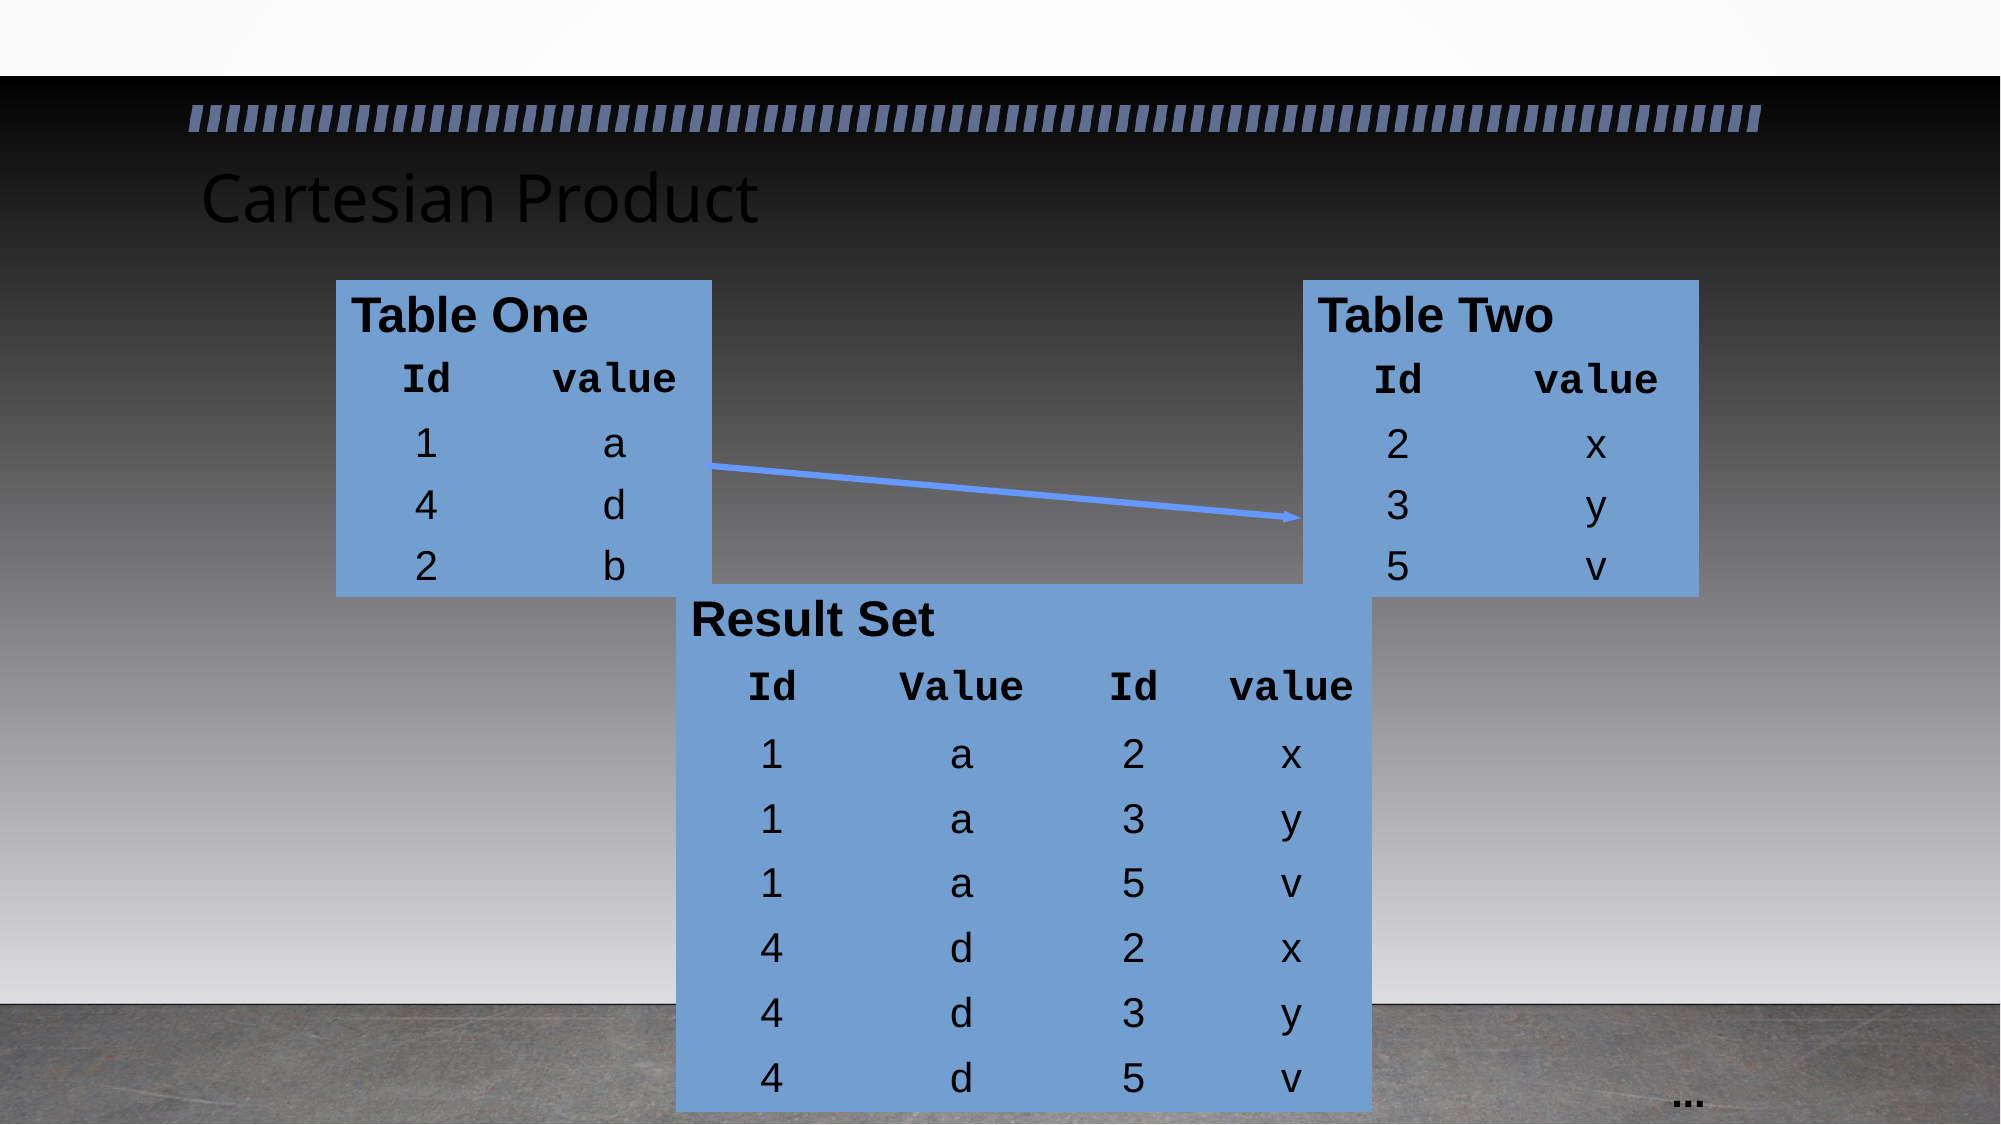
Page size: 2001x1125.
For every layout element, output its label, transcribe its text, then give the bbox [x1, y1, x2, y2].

table_cell 1 [676, 723, 868, 788]
table_cell Value [868, 658, 1056, 723]
table_cell a [868, 788, 1056, 853]
table_cell 5 [1303, 536, 1493, 597]
title Cartesian Product [185, 157, 1762, 331]
table_cell 3 [1056, 788, 1212, 853]
table_cell Id [1303, 351, 1493, 413]
table_cell 2 [336, 535, 517, 597]
table_cell 4 [676, 918, 868, 983]
table_cell 1 [336, 413, 517, 474]
table_cell y [1212, 983, 1372, 1047]
table_cell 5 [1056, 1047, 1212, 1112]
table_cell d [868, 983, 1056, 1047]
table_cell 4 [676, 983, 868, 1047]
table_cell a [868, 723, 1056, 788]
table_cell 1 [676, 853, 868, 918]
table_cell a [868, 853, 1056, 918]
table_cell value [517, 351, 712, 413]
text_box ... [1656, 1058, 1722, 1124]
table_cell 1 [676, 788, 868, 853]
table_cell 4 [676, 1047, 868, 1112]
table_cell d [868, 1047, 1056, 1112]
table_cell v [1493, 536, 1699, 597]
table_header Result Set [676, 584, 1372, 658]
table_cell v [1212, 853, 1372, 918]
table_cell y [1493, 474, 1699, 536]
table_cell a [517, 413, 712, 474]
table_header Table Two [1303, 280, 1699, 351]
table_cell value [1493, 351, 1699, 413]
table_cell value [1212, 658, 1372, 723]
table_cell Id [336, 351, 517, 413]
table_cell x [1212, 723, 1372, 788]
table_cell 3 [1303, 474, 1493, 536]
table_cell x [1212, 918, 1372, 983]
table_cell b [517, 535, 712, 597]
table_cell Id [1056, 658, 1212, 723]
table_cell d [868, 918, 1056, 983]
table_cell 2 [1303, 413, 1493, 474]
table_cell d [517, 474, 712, 535]
table_cell 4 [336, 474, 517, 535]
table_cell x [1493, 413, 1699, 474]
table_cell 2 [1056, 723, 1212, 788]
table_cell 3 [1056, 983, 1212, 1047]
table_cell 2 [1056, 918, 1212, 983]
table_cell y [1212, 788, 1372, 853]
table_cell 5 [1056, 853, 1212, 918]
table_cell v [1212, 1047, 1372, 1112]
table_cell Id [676, 658, 868, 723]
table_header Table One [336, 280, 712, 351]
